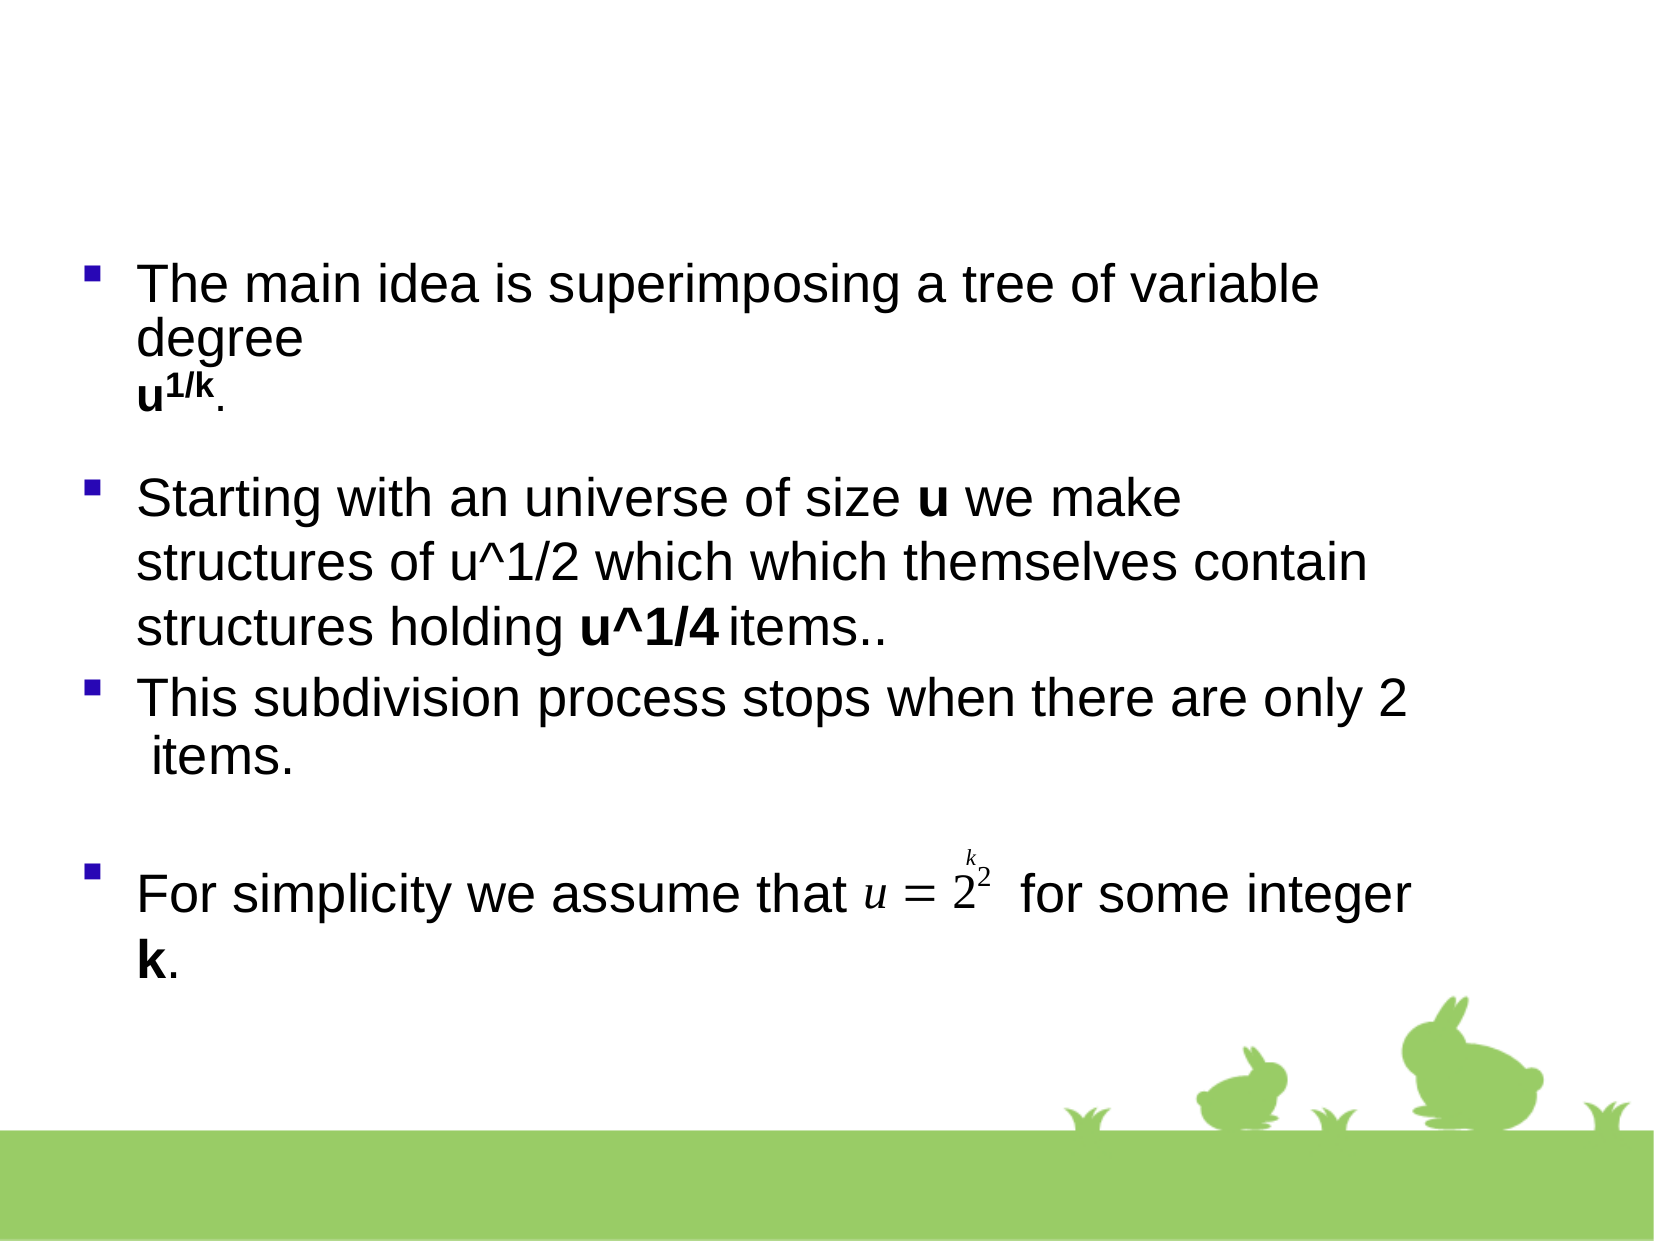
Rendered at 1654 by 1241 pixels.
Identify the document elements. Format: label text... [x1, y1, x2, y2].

text_box This subdivision process stops when there are only 2 items. k For simplicity we assume that u  22 for some integer k. [77, 576, 1419, 990]
text_box Starting with an universe of size u we make structures of u^1/2 which which themselves contain structures holding u^1/4 items.. [77, 459, 1378, 657]
picture [0, 0, 1654, 1241]
text_box The main idea is superimposing a tree of variable degree u1/k. [77, 258, 1382, 421]
